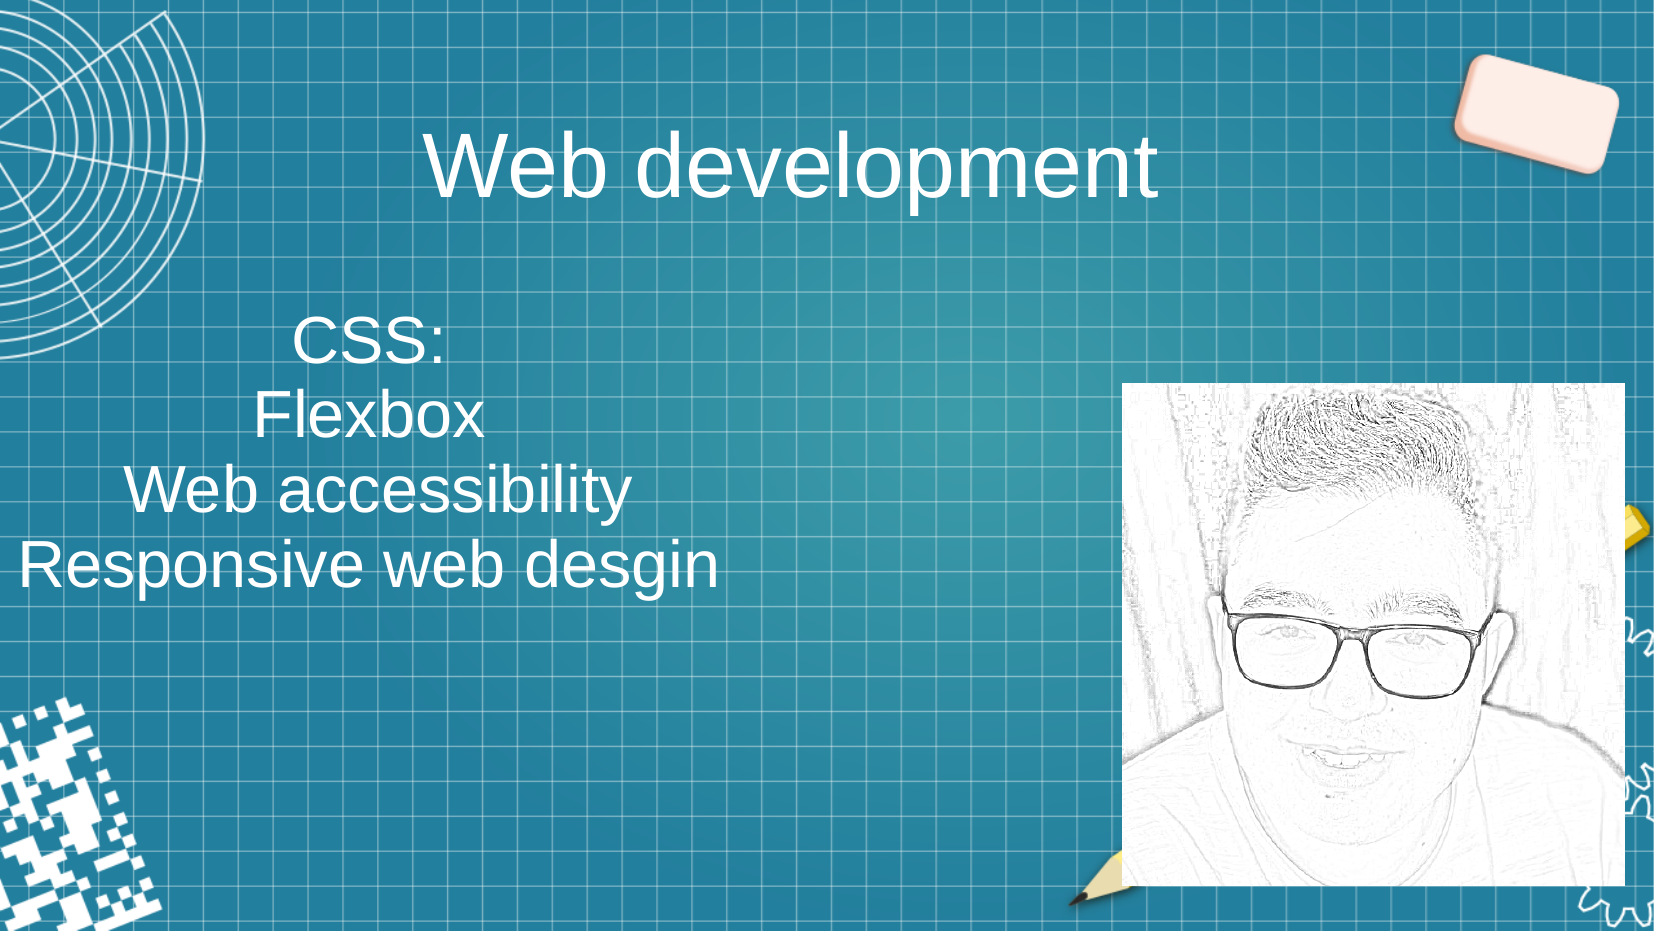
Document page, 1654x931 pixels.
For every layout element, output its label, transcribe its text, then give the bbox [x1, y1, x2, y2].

text_box CSS: Flexbox Web accessibility Responsive web desgin [0, 295, 798, 610]
picture [0, 0, 1654, 931]
title Web development [47, 59, 1536, 272]
